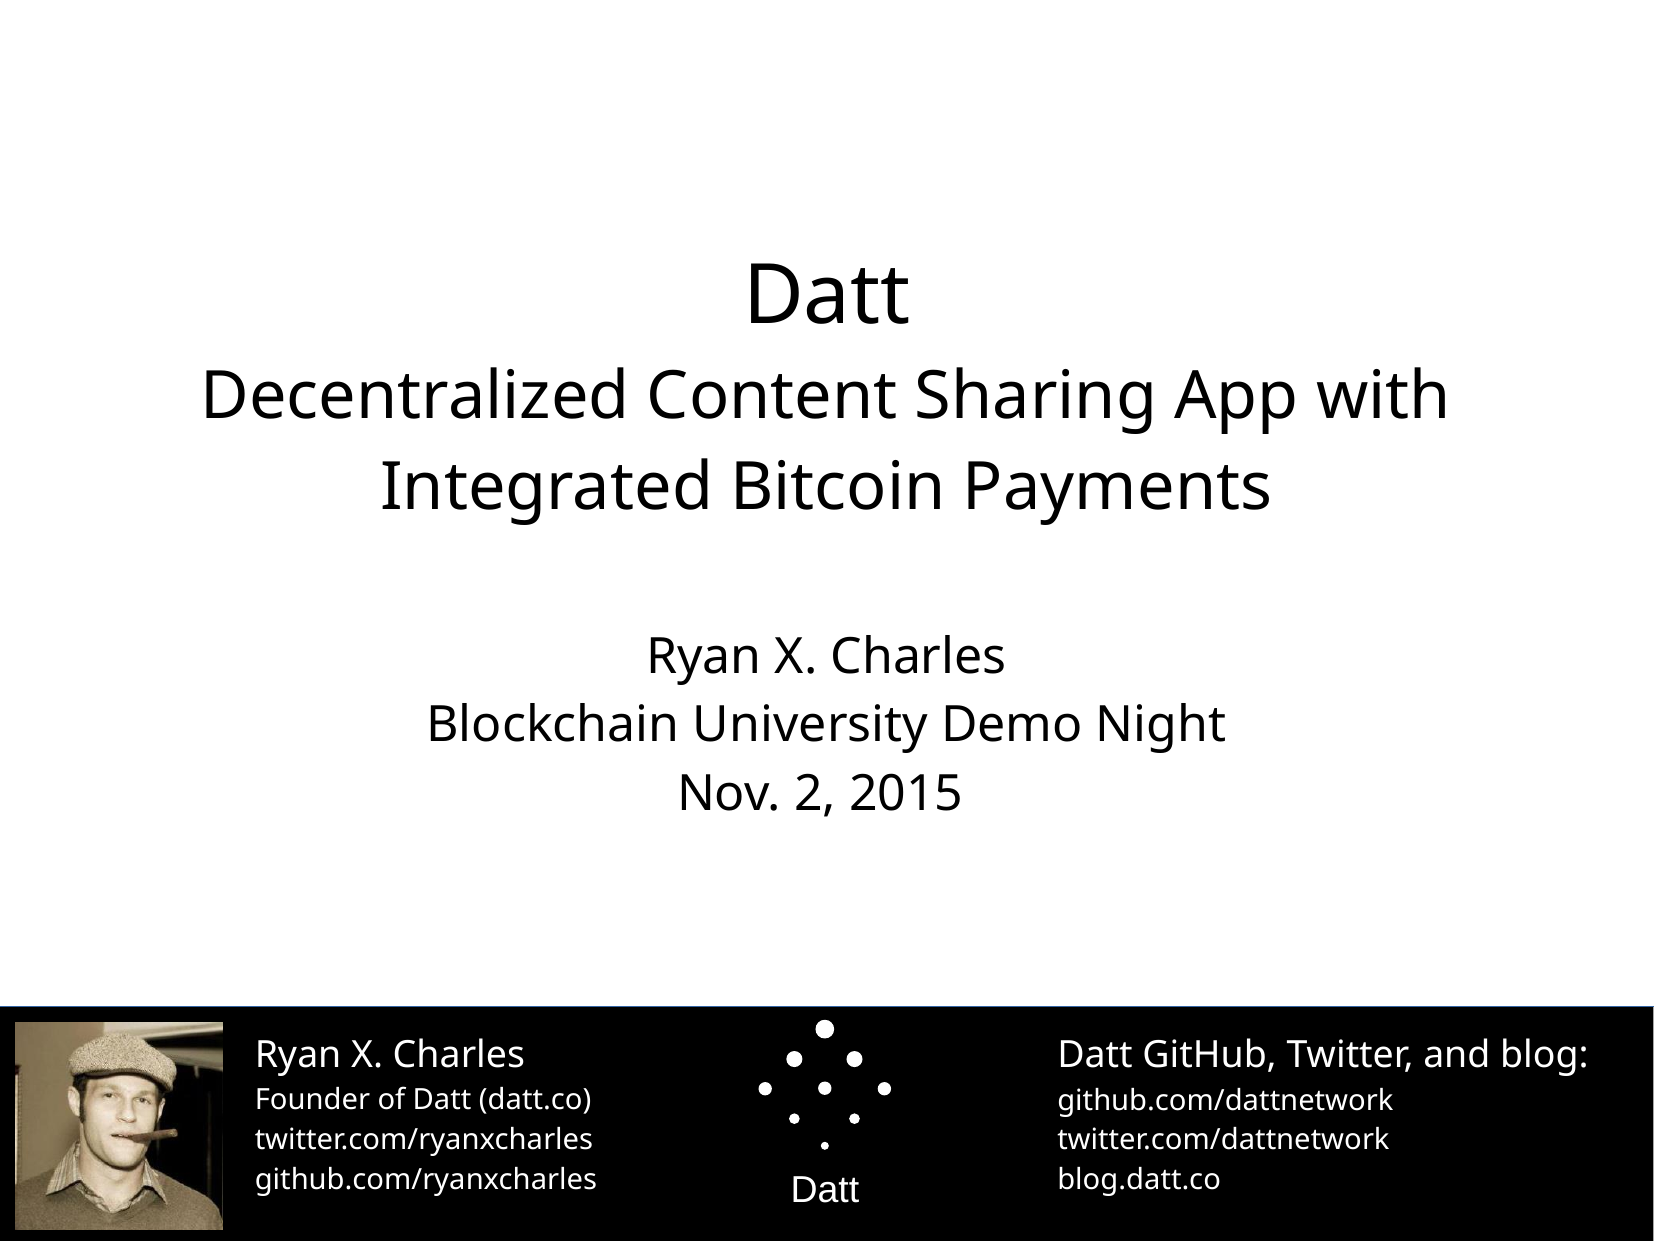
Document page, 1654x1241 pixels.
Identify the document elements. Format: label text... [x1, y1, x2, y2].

text_box [0, 1006, 1654, 1241]
text_box Ryan X. Charles Founder of Datt (datt.co) twitter.com/ryanxcharles github.com/ryanxcharles [240, 1020, 976, 1241]
picture [15, 1022, 223, 1231]
picture [757, 1017, 893, 1153]
text_box Datt GitHub, Twitter, and blog: github.com/dattnetwork twitter.com/dattnetwork blog.datt.co [1042, 1020, 1654, 1241]
text_box Datt [735, 1161, 916, 1241]
subtitle Datt Decentralized Content Sharing App with Integrated Bitcoin Payments Ryan X. Charles Blockchain University Demo Night Nov. 2, 2015 [82, 49, 1571, 1010]
